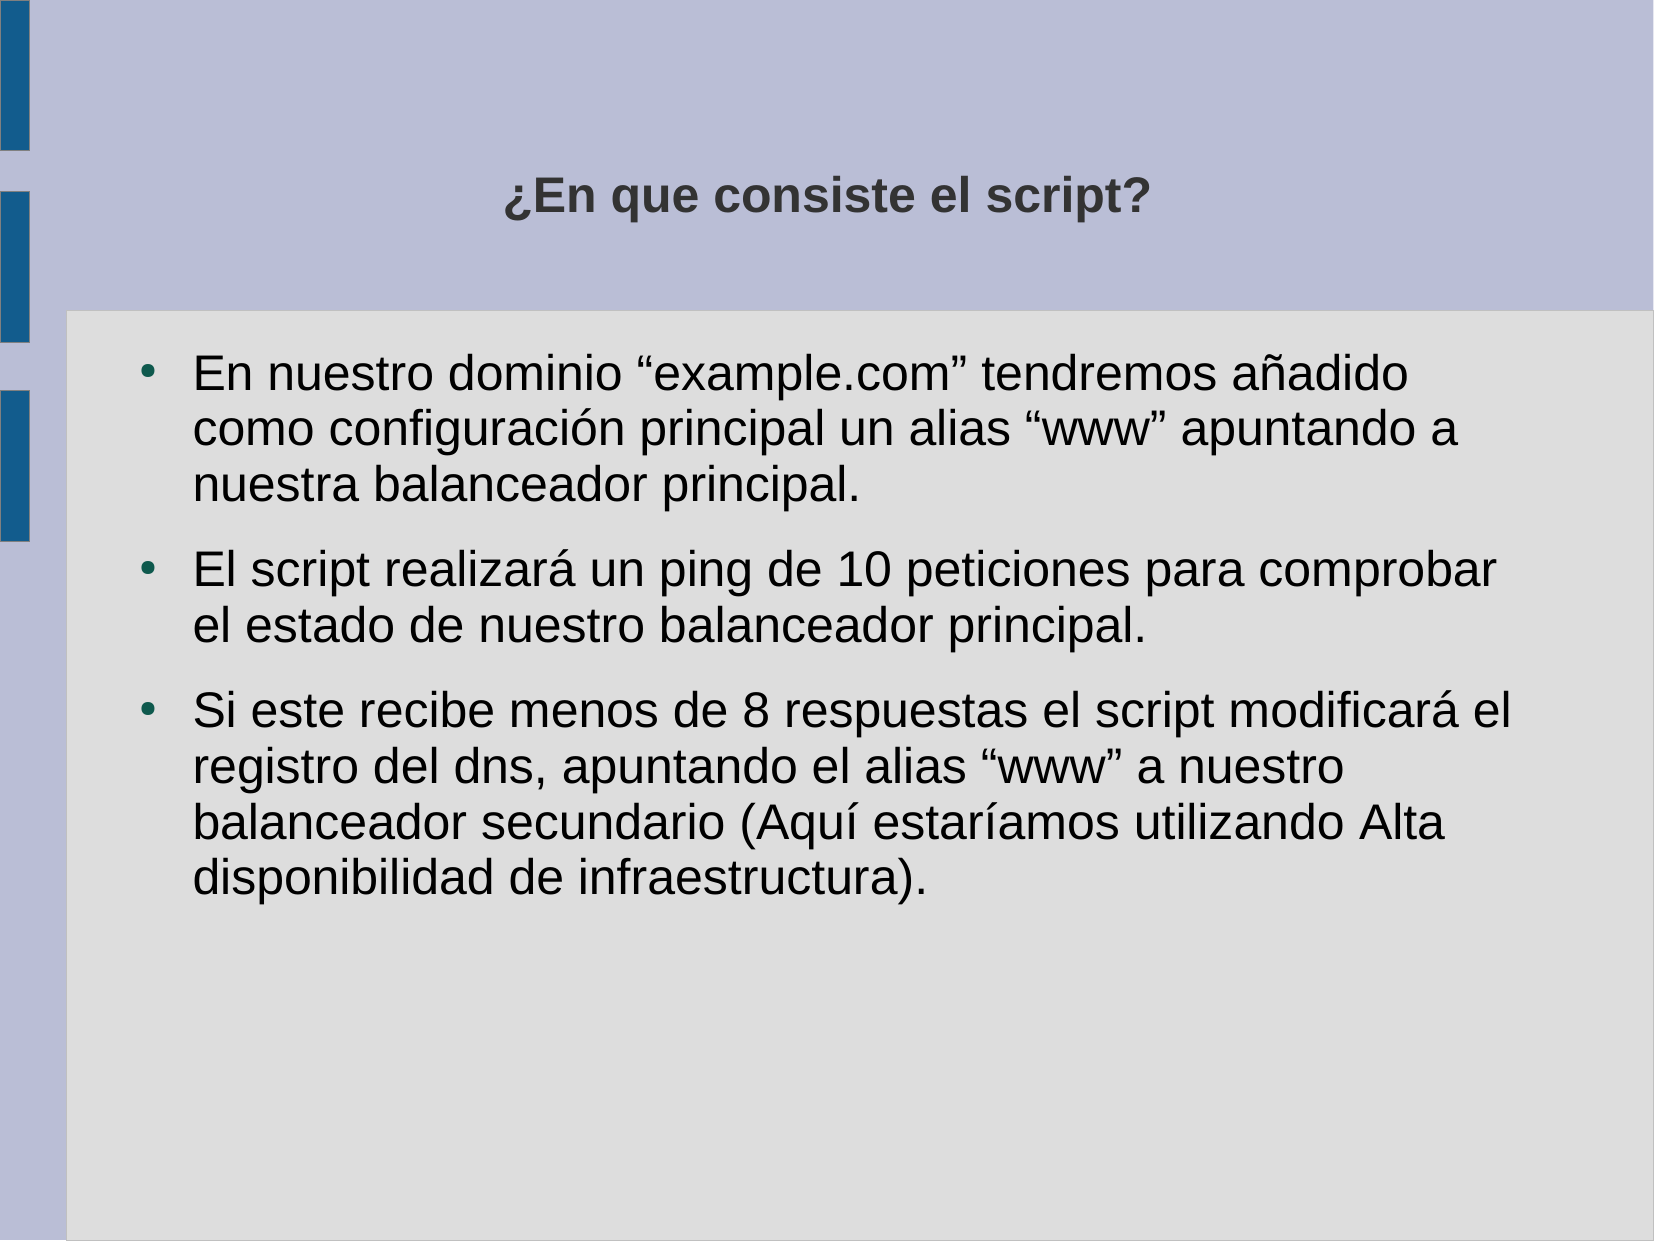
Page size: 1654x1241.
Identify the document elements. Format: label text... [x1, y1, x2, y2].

title ¿En que consiste el script? [121, 91, 1534, 299]
list En nuestro dominio “example.com” tendremos añadido como configuración principal un alias “www” apuntando a nuestra balanceador principal. El script realizará un ping de 10 peticiones para comprobar el estado de nuestro balanceador principal. Si este recibe menos de 8 respuestas el script modificará el registro del dns, apuntando el alias “www” a nuestro balanceador secundario (Aquí estaríamos utilizando Alta disponibilidad de infraestructura). [121, 344, 1534, 1127]
